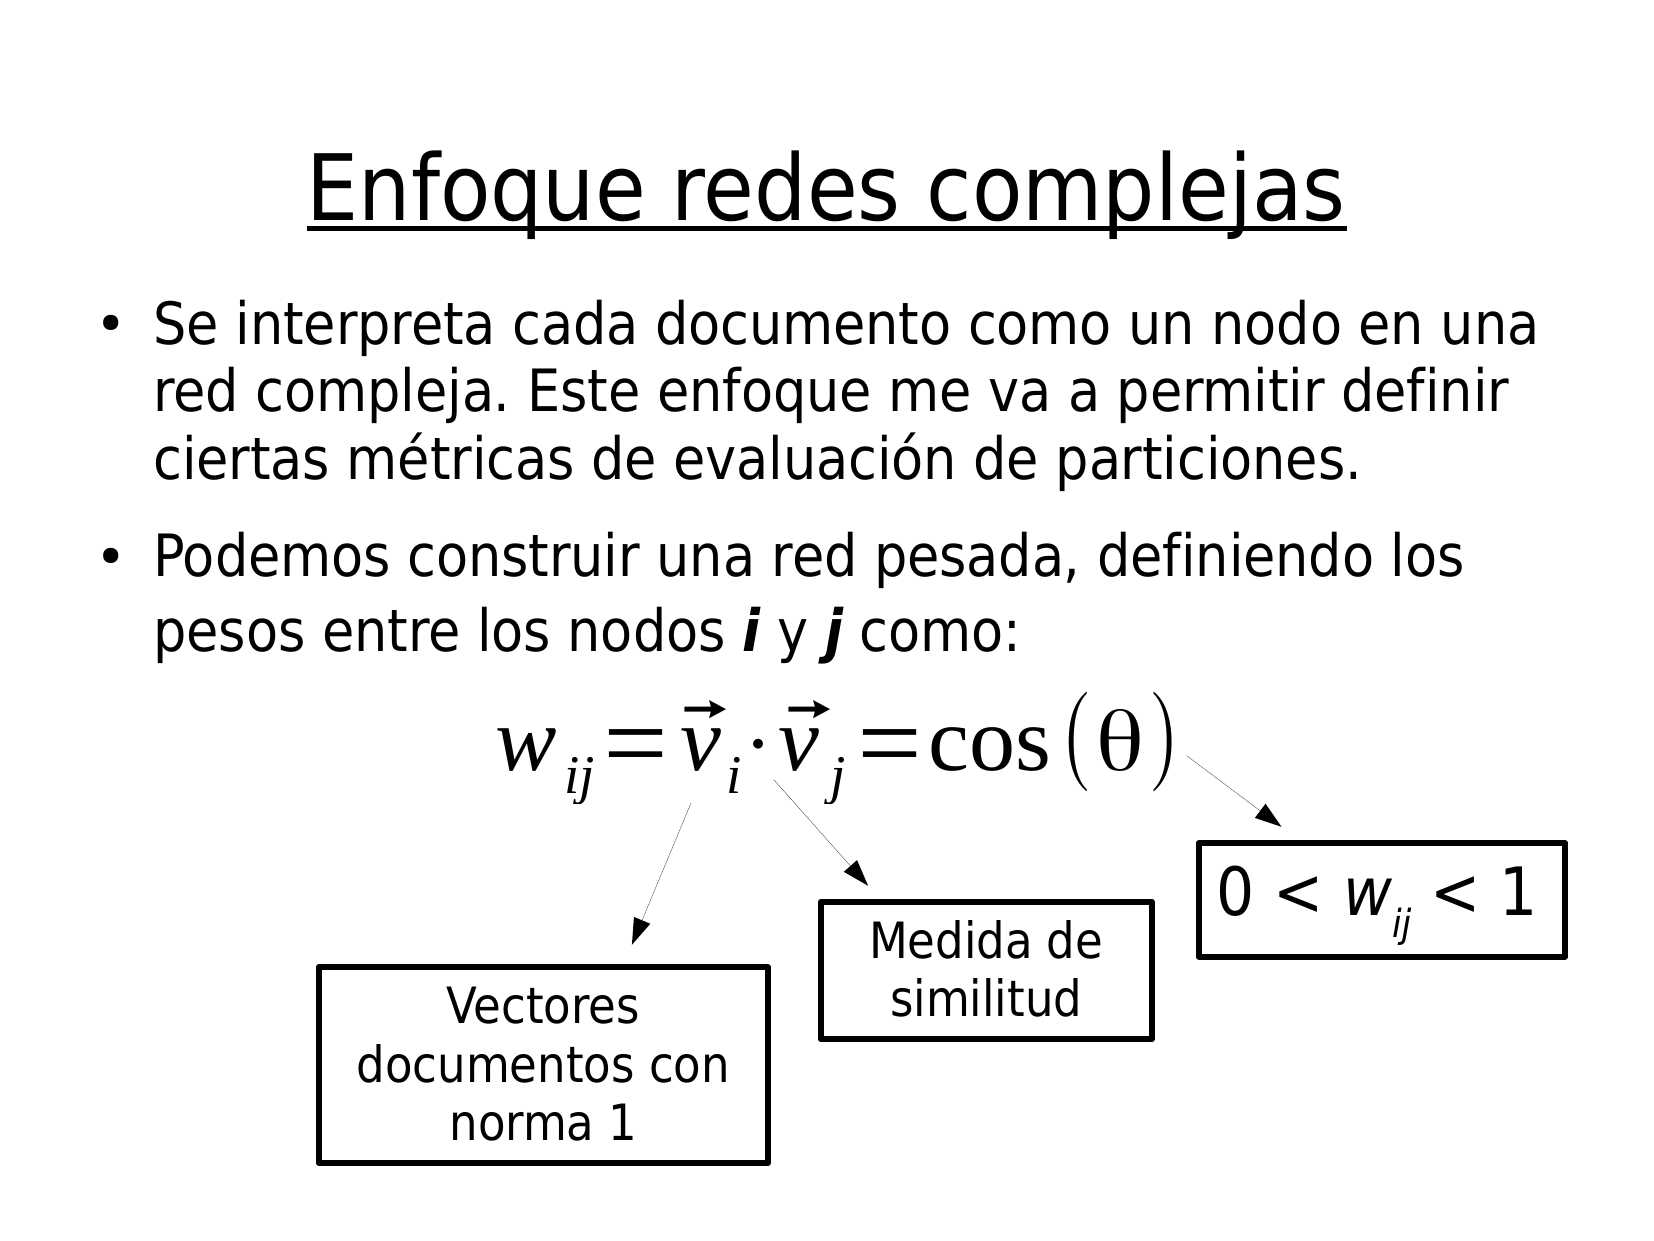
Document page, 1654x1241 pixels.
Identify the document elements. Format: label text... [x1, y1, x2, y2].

title Enfoque redes complejas [82, 84, 1571, 290]
chart [472, 685, 1203, 804]
text_box 0 < wij < 1 [1198, 842, 1565, 957]
list Se interpreta cada documento como un nodo en una red compleja. Este enfoque me va a permitir definir ciertas métricas de evaluación de particiones. Podemos construir una red pesada, definiendo los pesos entre los nodos i y j como: [82, 290, 1571, 1010]
text_box Vectores documentos con norma 1 [318, 967, 768, 1164]
text_box Medida de similitud [820, 901, 1152, 1040]
